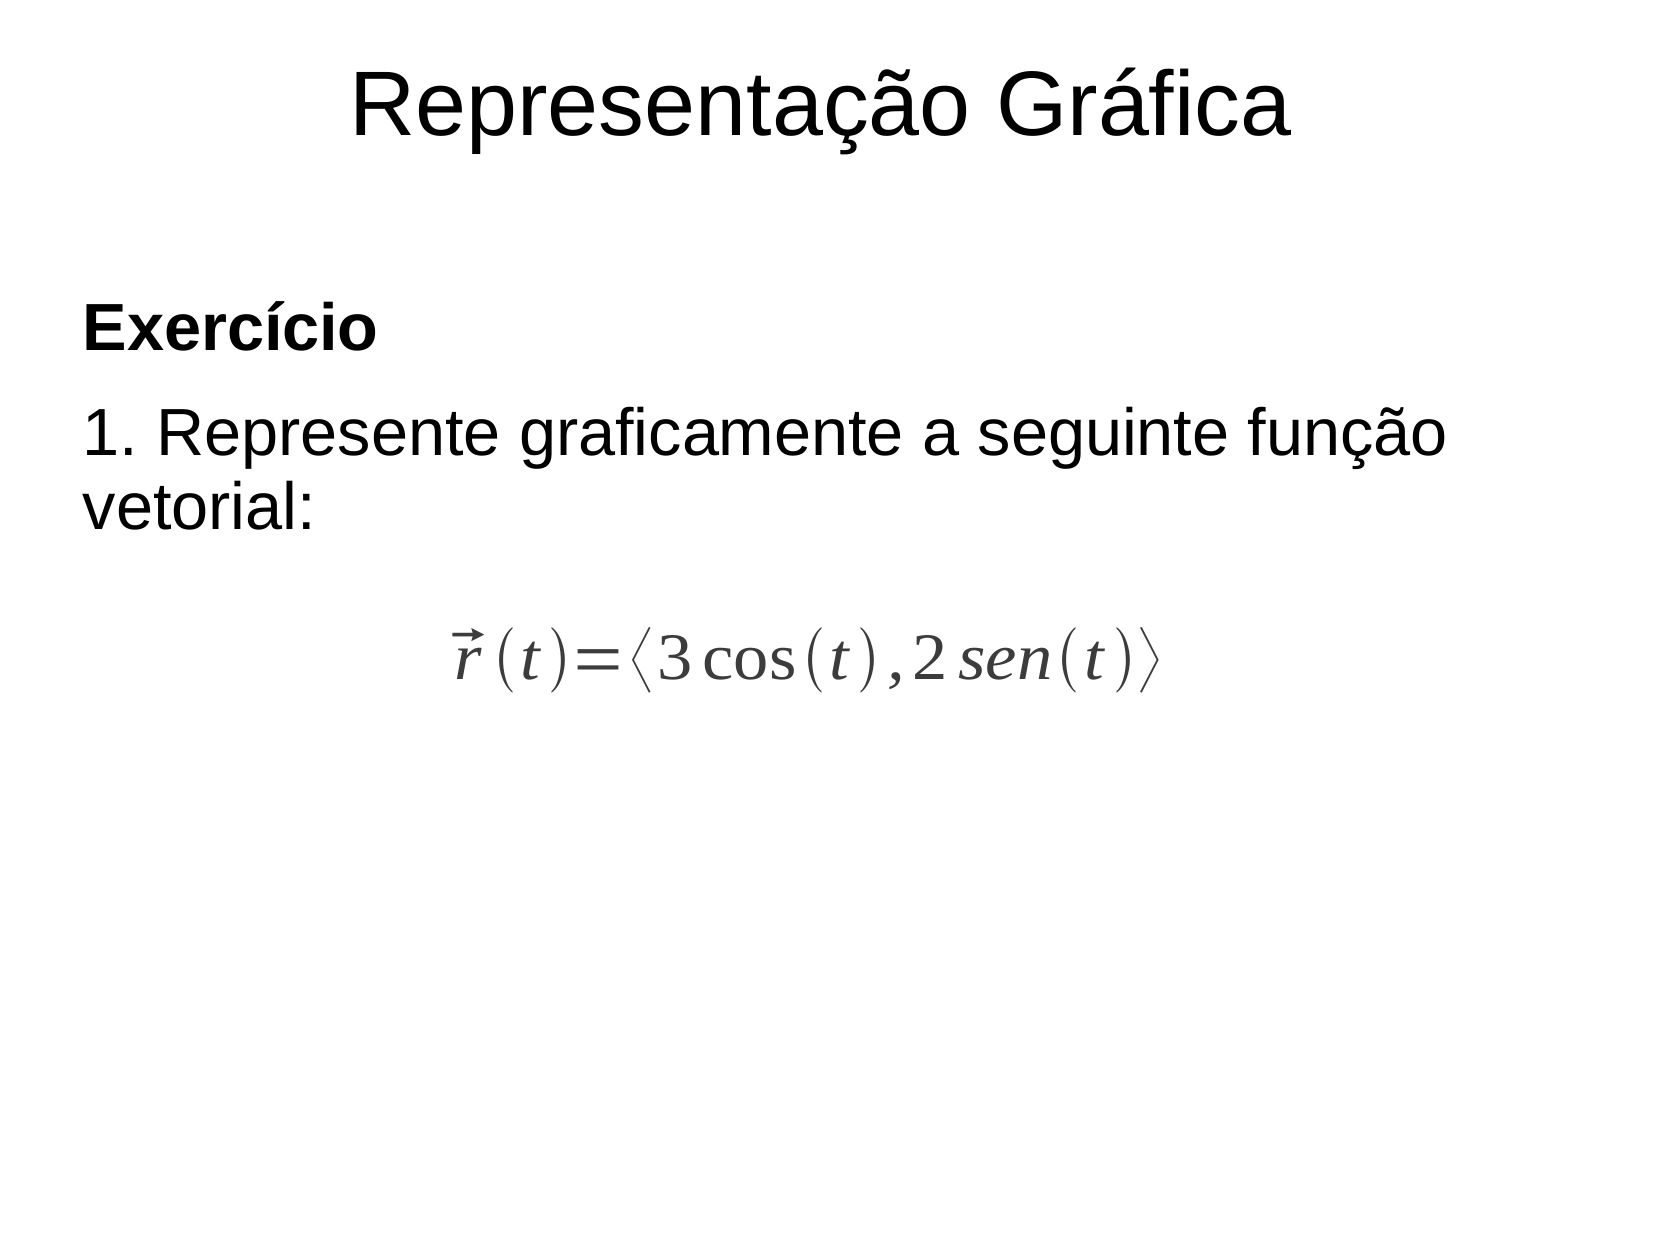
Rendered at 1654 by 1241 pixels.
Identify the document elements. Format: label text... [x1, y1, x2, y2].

chart [442, 620, 1169, 697]
title Representação Gráfica [77, 7, 1566, 200]
list Exercício 1. Represente graficamente a seguinte função vetorial: [82, 290, 1571, 1094]
